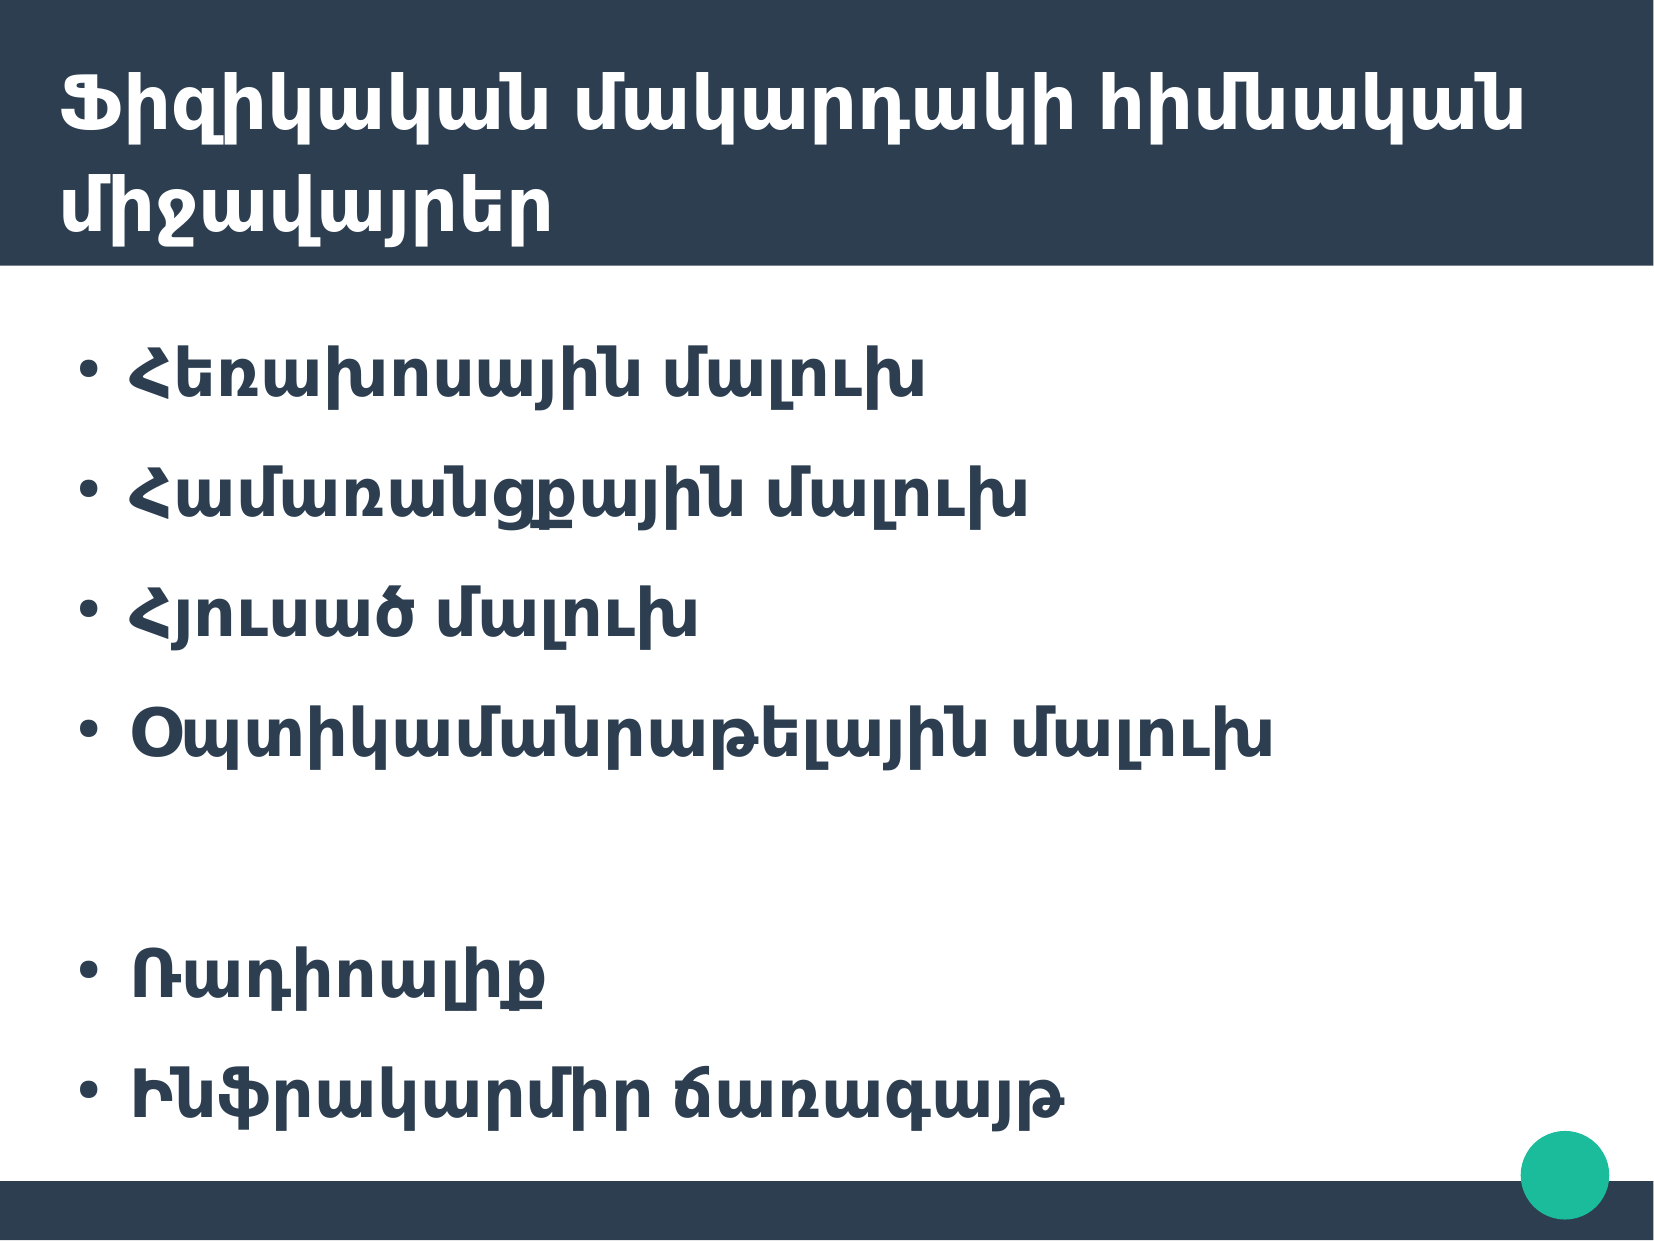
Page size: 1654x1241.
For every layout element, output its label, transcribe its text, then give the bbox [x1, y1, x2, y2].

list Հեռախոսային մալուխ Համառանցքային մալուխ Հյուսած մալուխ Օպտիկամանրաթելային մալուխ Ռադիոալիք Ինֆրակարմիր ճառագայթ [59, 324, 1595, 1152]
title Ֆիզիկական մակարդակի հիմնական միջավայրեր [59, 49, 1595, 207]
